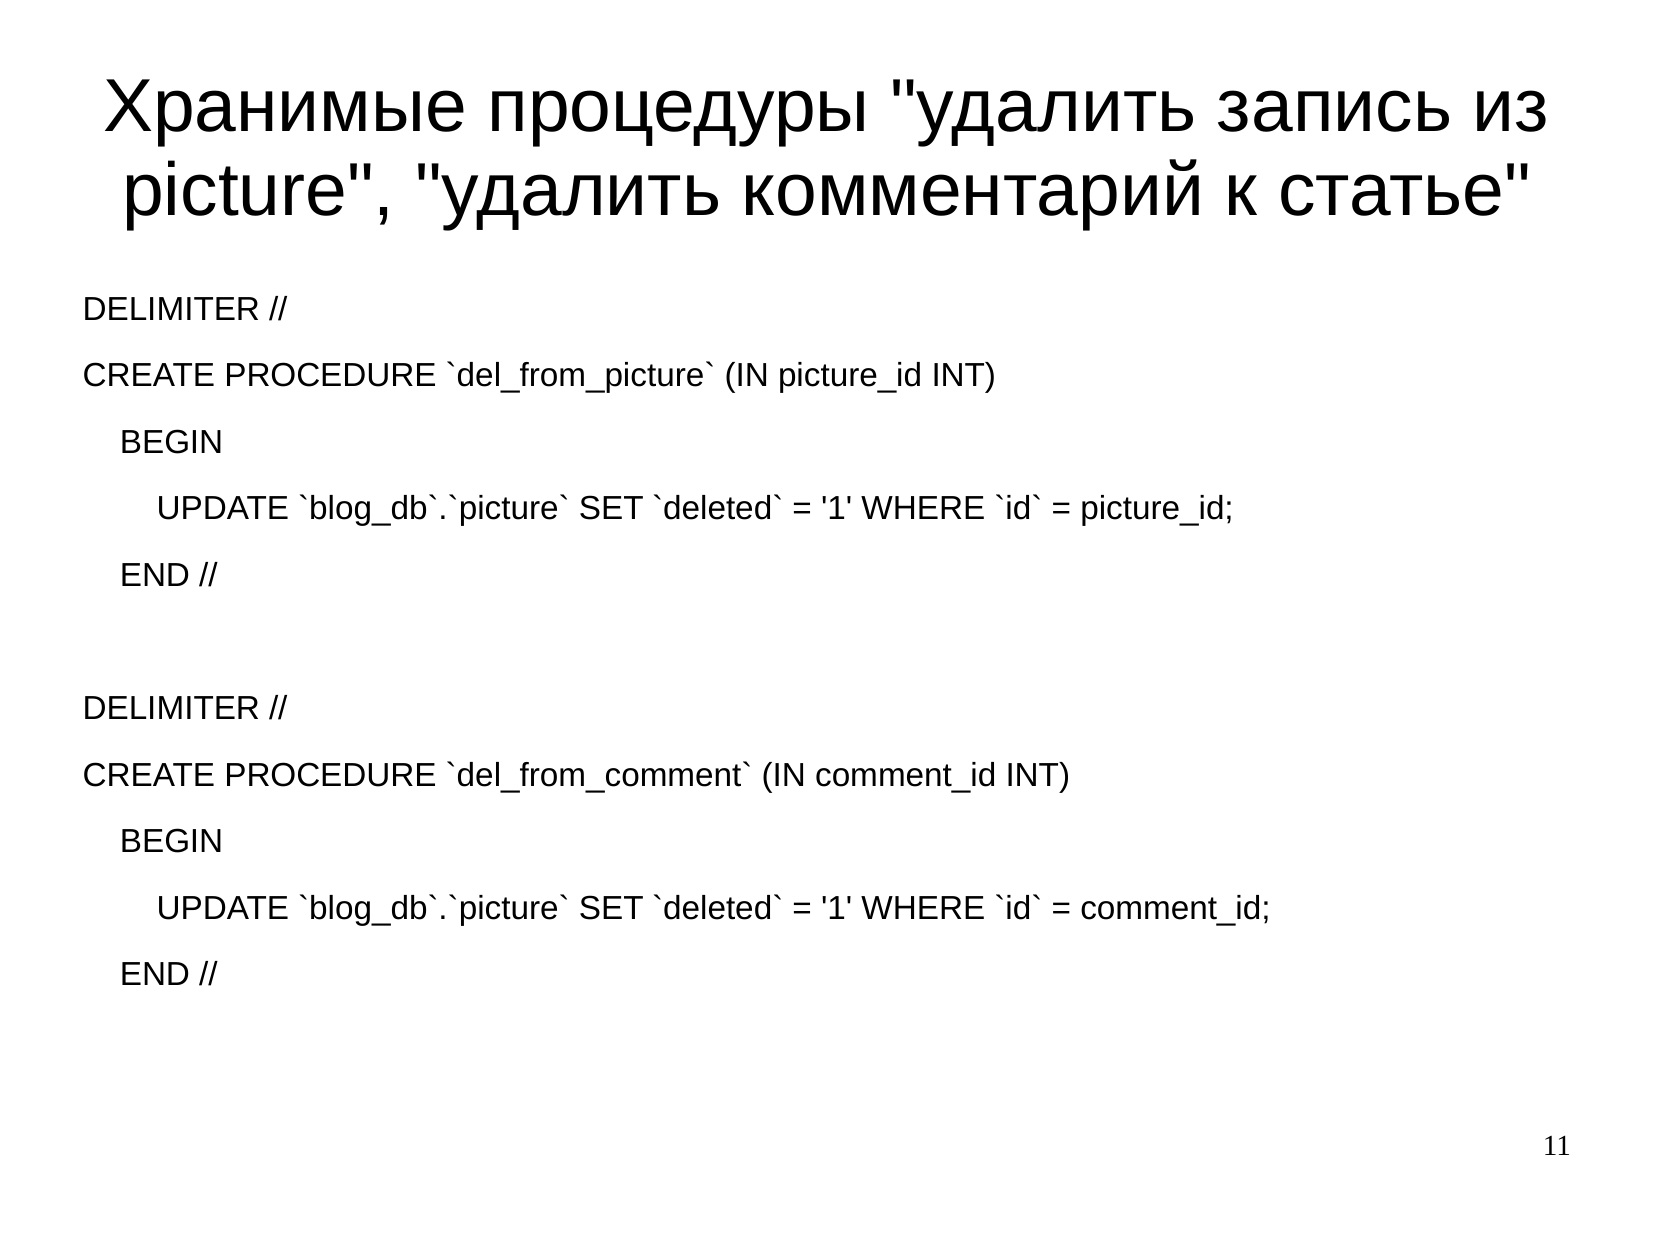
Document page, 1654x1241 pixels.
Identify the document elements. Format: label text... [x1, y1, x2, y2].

list DELIMITER // CREATE PROCEDURE `del_from_picture` (IN picture_id INT) BEGIN UPDATE `blog_db`.`picture` SET `deleted` = '1' WHERE `id` = picture_id; END // DELIMITER // CREATE PROCEDURE `del_from_comment` (IN comment_id INT) BEGIN UPDATE `blog_db`.`picture` SET `deleted` = '1' WHERE `id` = comment_id; END // [82, 290, 1571, 1010]
title Хранимые процедуры "удалить запись из picture", "удалить комментарий к статье" [82, 43, 1571, 251]
